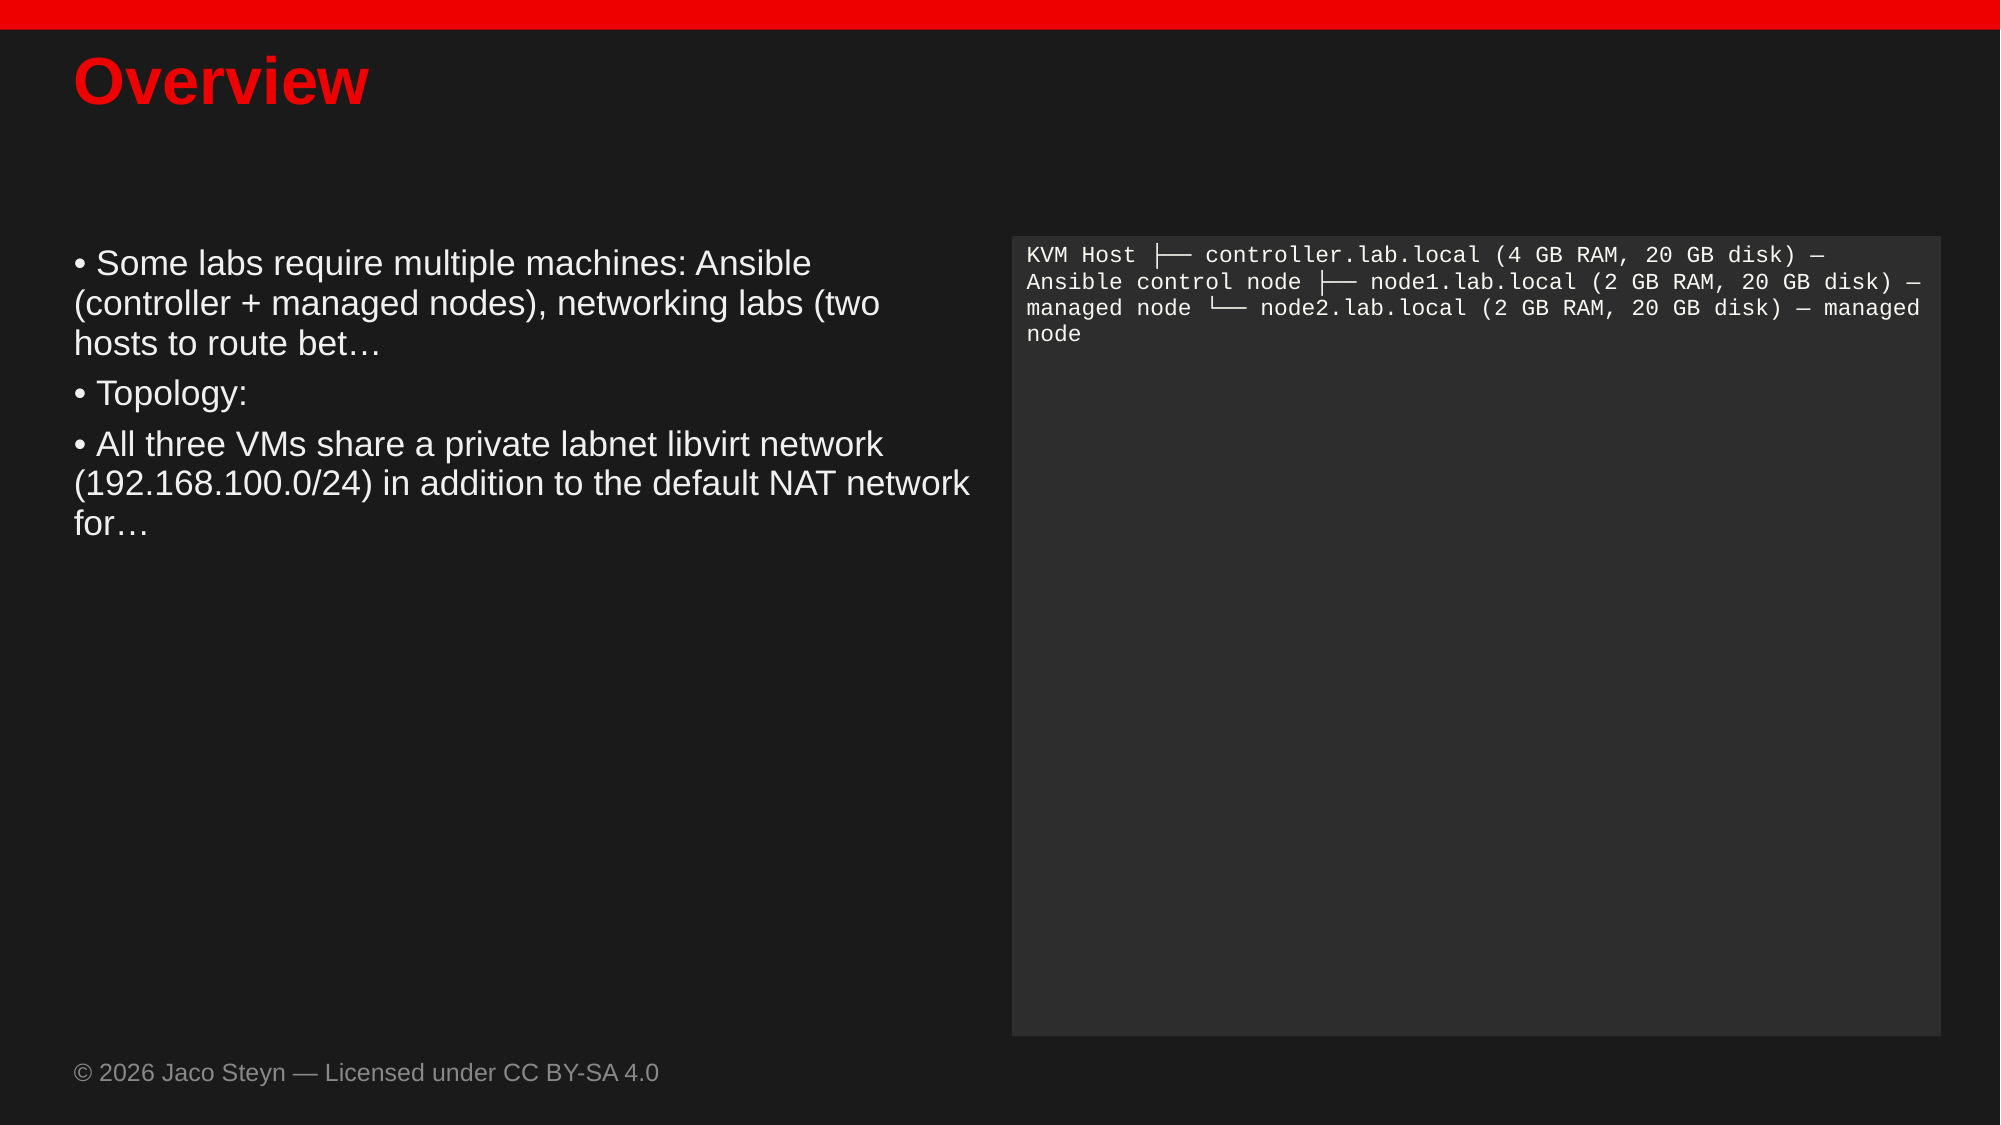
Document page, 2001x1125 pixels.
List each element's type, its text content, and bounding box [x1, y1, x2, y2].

text_box © 2026 Jaco Steyn — Licensed under CC BY-SA 4.0 [59, 1051, 1942, 1093]
text_box [0, 0, 2001, 30]
text_box Overview [59, 36, 1942, 208]
text_box KVM Host ├── controller.lab.local (4 GB RAM, 20 GB disk) — Ansible control node ├── node1.lab.local (2 GB RAM, 20 GB disk) — managed node └── node2.lab.local (2 GB RAM, 20 GB disk) — managed node [1011, 236, 1942, 1037]
text_box • Some labs require multiple machines: Ansible (controller + managed nodes), networking labs (two hosts to route bet… • Topology: • All three VMs share a private labnet libvirt network (192.168.100.0/24) in addition to the default NAT network for… [59, 236, 989, 1037]
